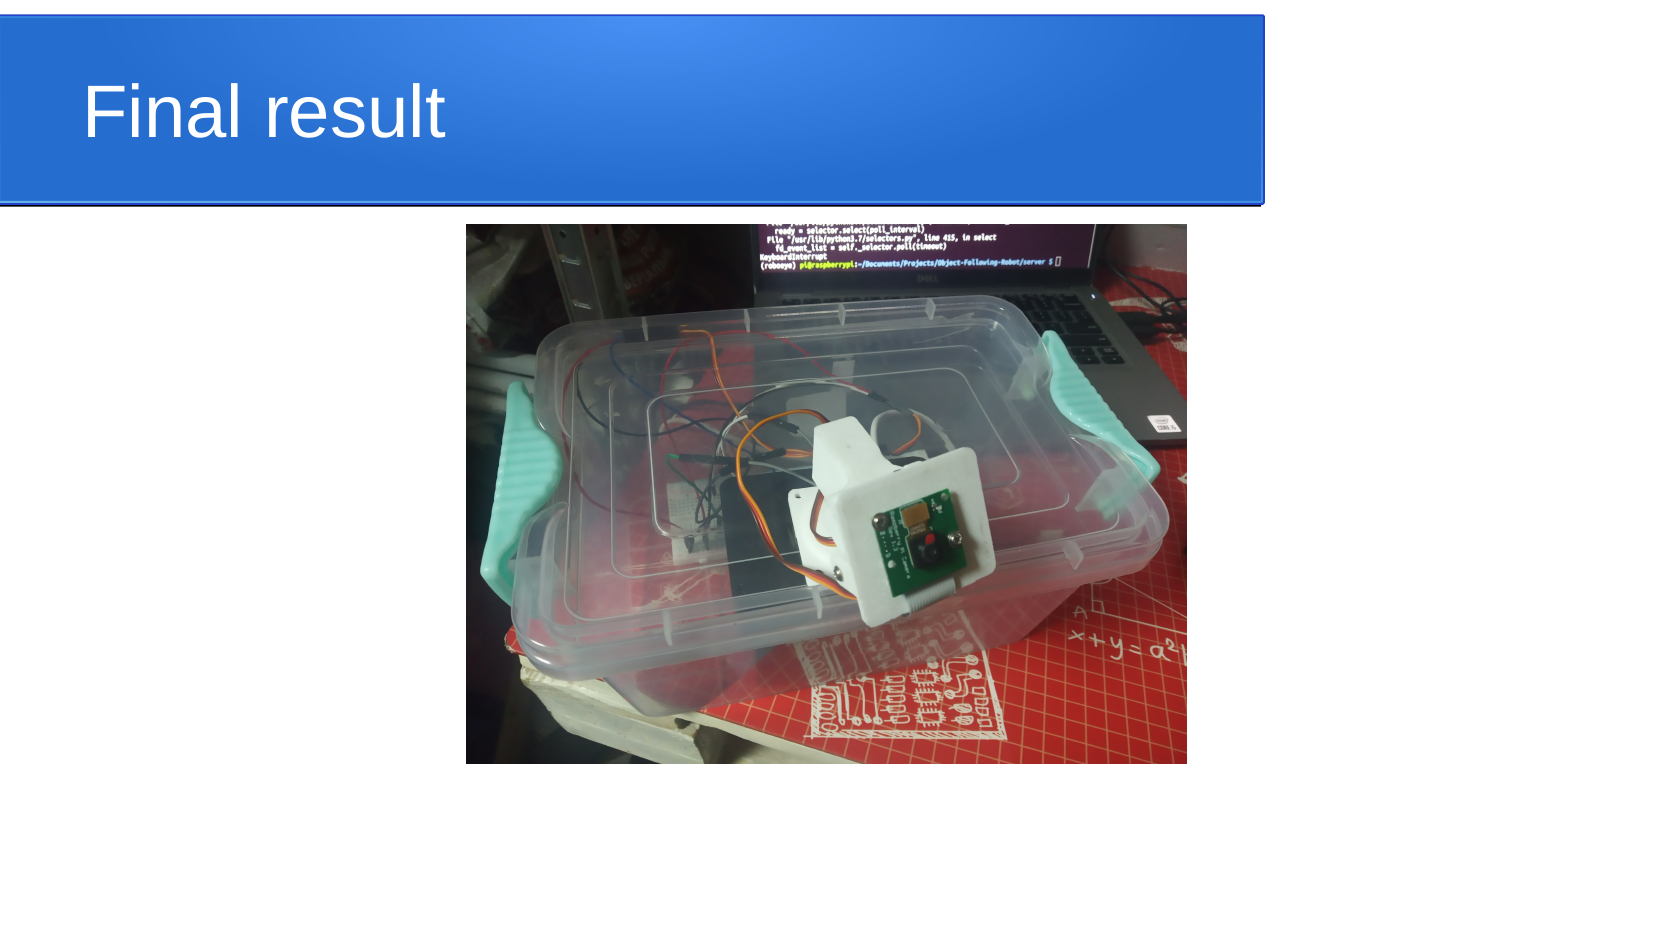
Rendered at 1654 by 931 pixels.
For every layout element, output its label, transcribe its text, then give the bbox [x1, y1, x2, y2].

title Final result [82, 35, 1235, 189]
picture [466, 224, 1187, 764]
